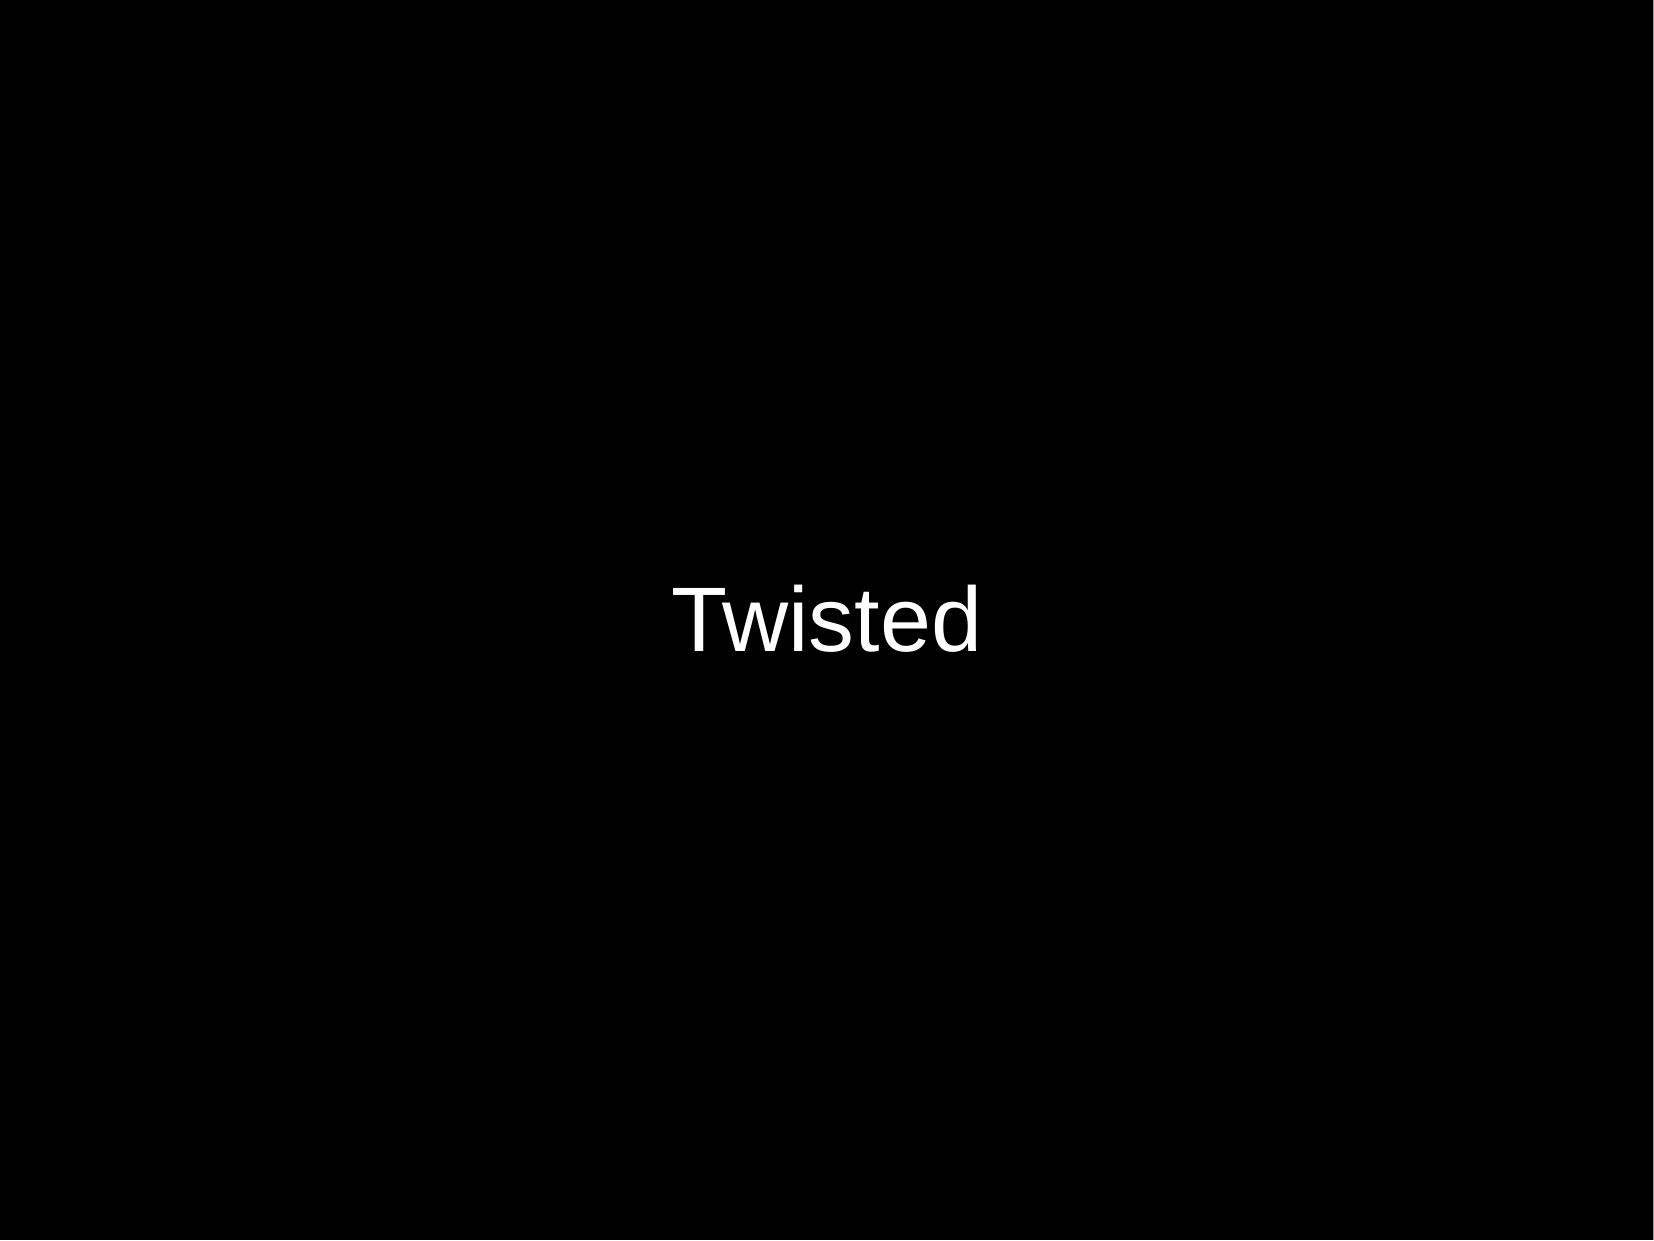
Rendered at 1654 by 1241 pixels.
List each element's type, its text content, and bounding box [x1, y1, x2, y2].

title Twisted [82, 516, 1571, 724]
